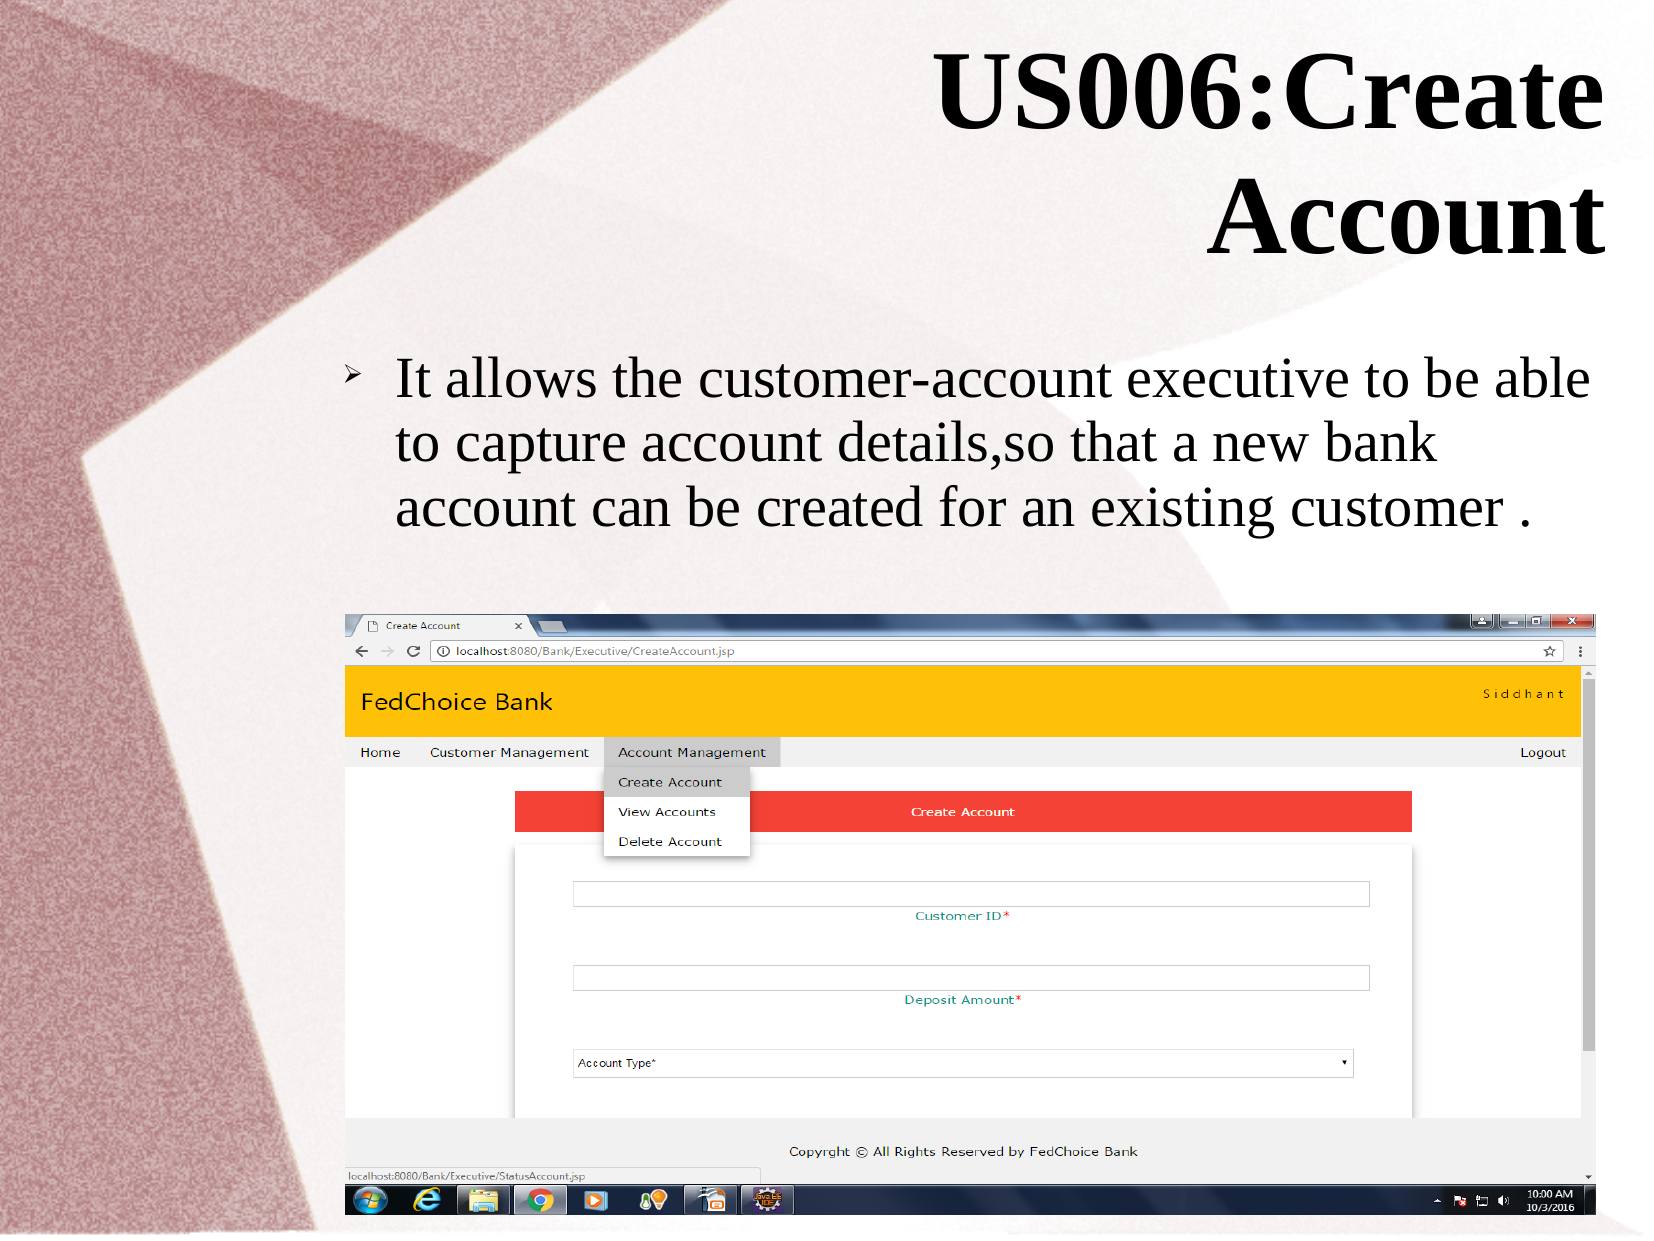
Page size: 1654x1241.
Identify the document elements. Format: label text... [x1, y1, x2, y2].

list It allows the customer-account executive to be able to capture account details,so that a new bank account can be created for an existing customer . [324, 290, 1601, 916]
picture [0, 0, 1654, 1241]
title US006:Create Account [596, 28, 1607, 278]
